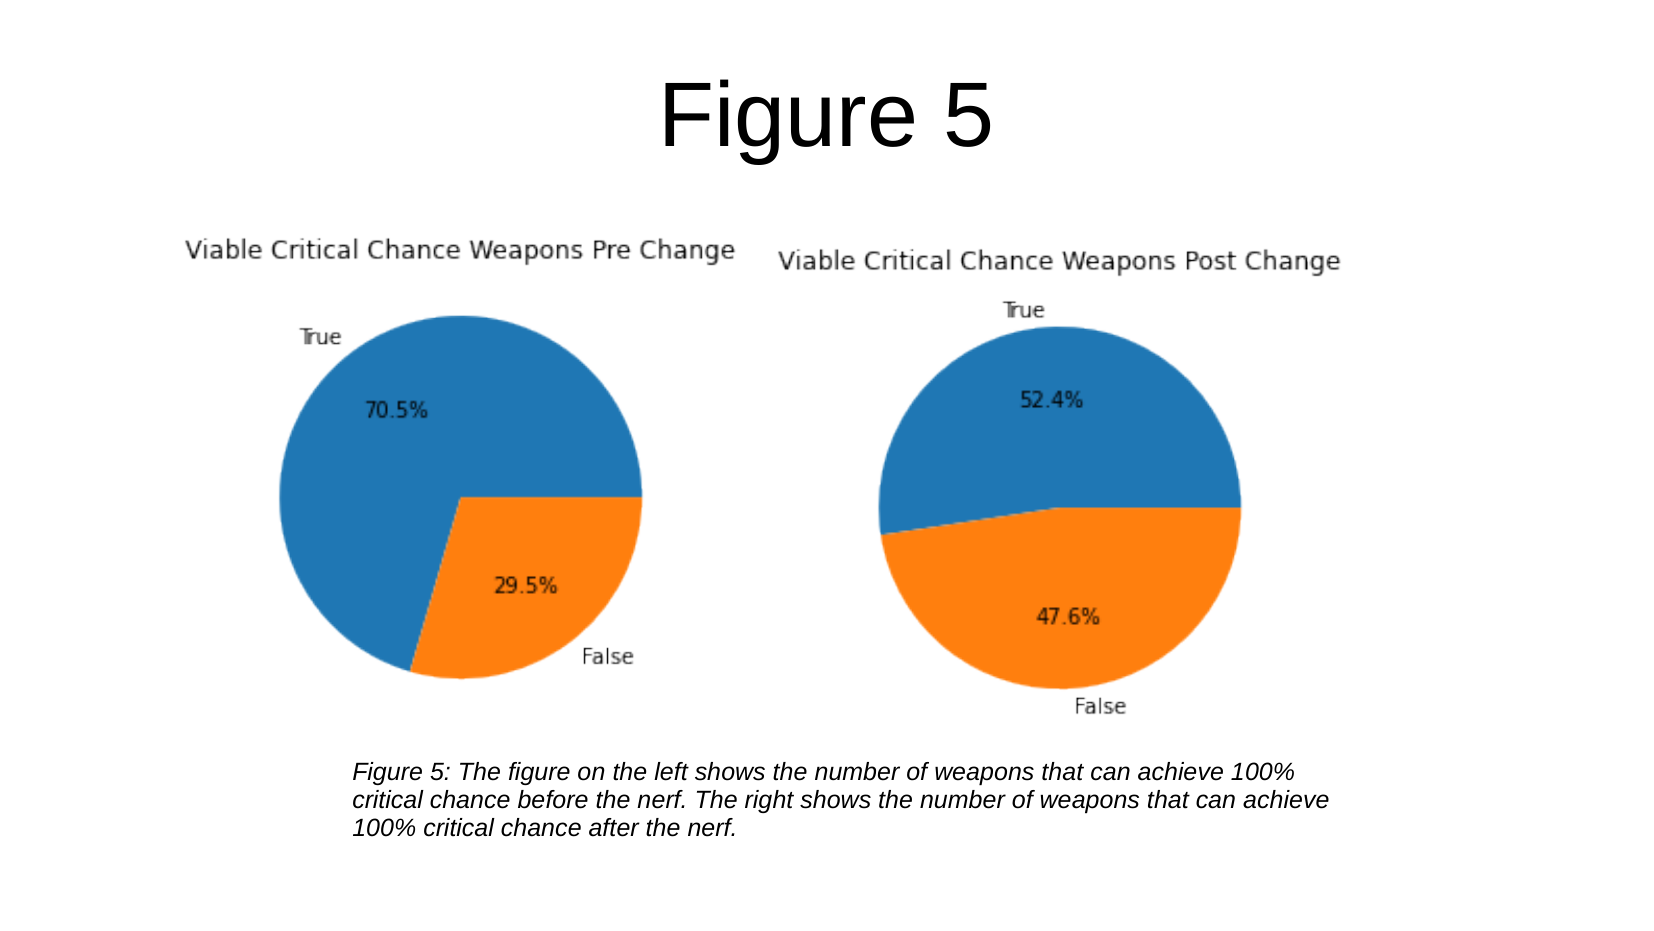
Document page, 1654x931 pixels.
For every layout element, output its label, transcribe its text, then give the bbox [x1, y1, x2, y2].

picture [764, 235, 1356, 751]
picture [171, 224, 751, 740]
text_box Figure 5: The figure on the left shows the number of weapons that can achieve 100% critical chance before the nerf. The right shows the number of weapons that can achieve 100% critical chance after the nerf. [337, 750, 1351, 849]
title Figure 5 [82, 37, 1571, 193]
